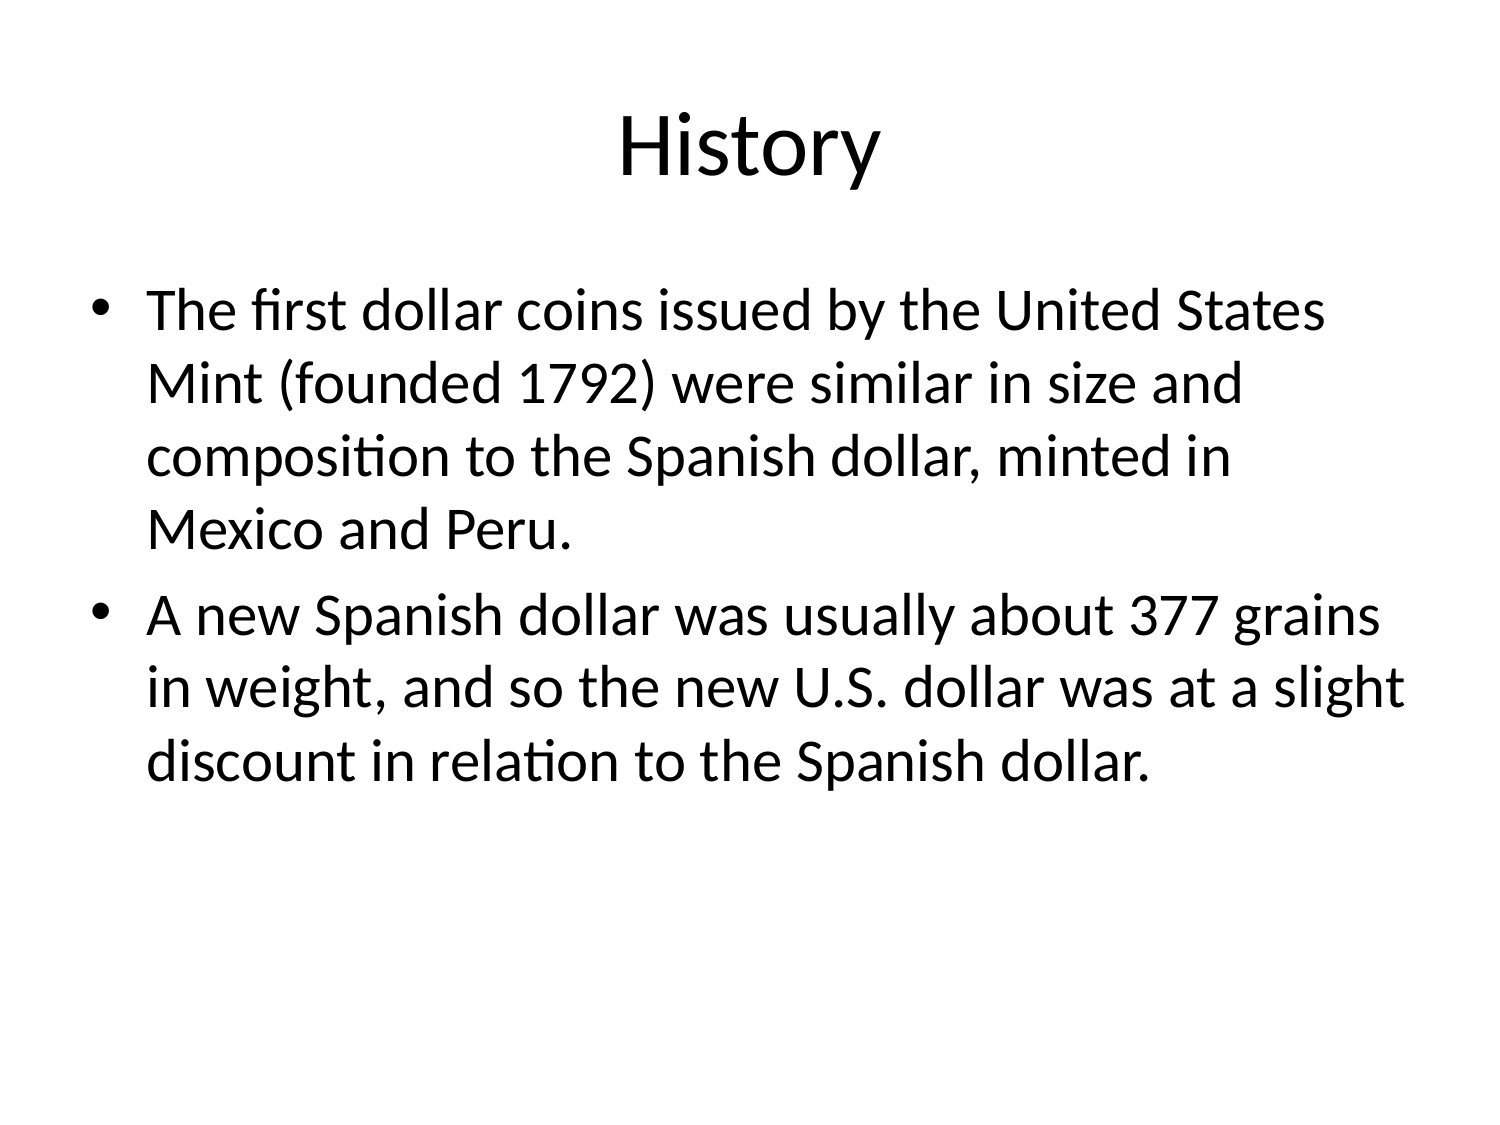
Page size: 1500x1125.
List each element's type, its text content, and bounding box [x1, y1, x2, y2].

list The first dollar coins issued by the United States Mint (founded 1792) were similar in size and composition to the Spanish dollar, minted in Mexico and Peru. A new Spanish dollar was usually about 377 grains in weight, and so the new U.S. dollar was at a slight discount in relation to the Spanish dollar. [75, 262, 1425, 1005]
title History [75, 45, 1425, 233]
